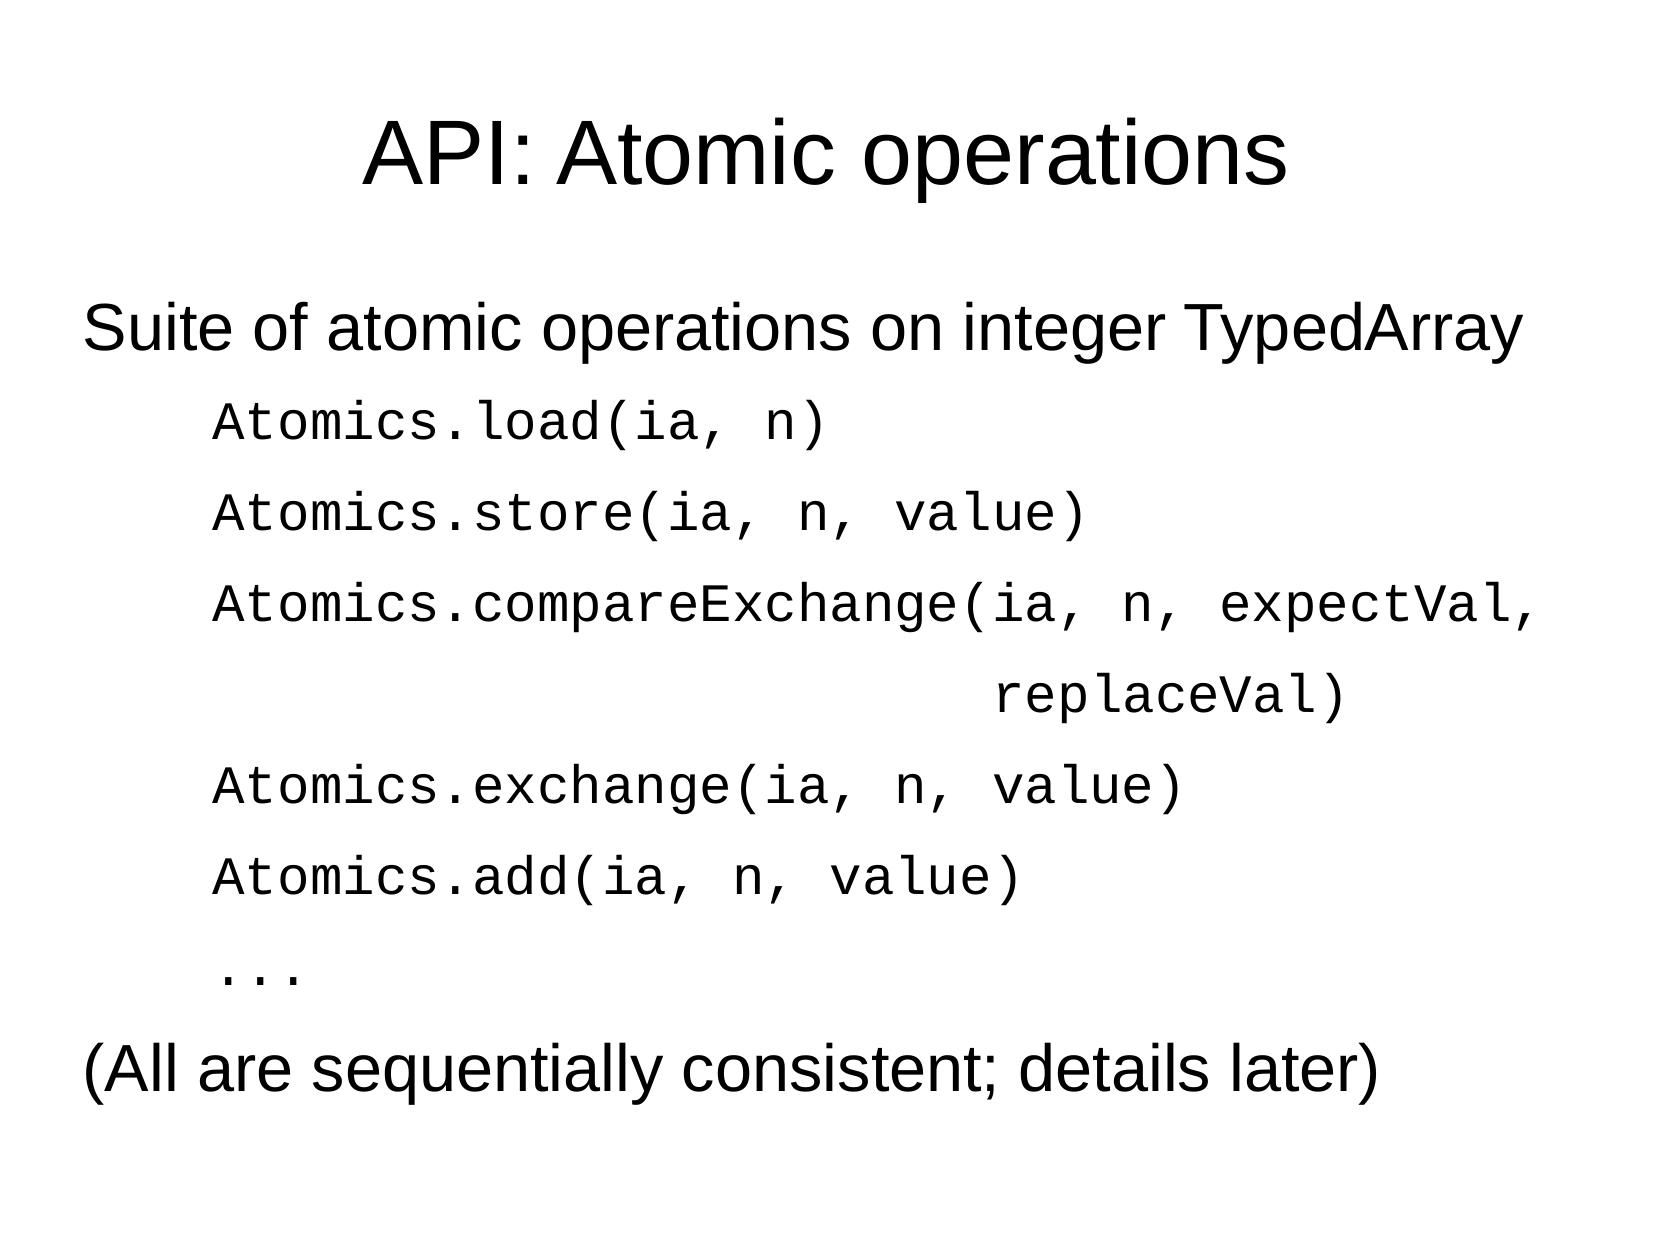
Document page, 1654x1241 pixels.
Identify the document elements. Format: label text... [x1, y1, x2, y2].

list Suite of atomic operations on integer TypedArray Atomics.load(ia, n) Atomics.store(ia, n, value) Atomics.compareExchange(ia, n, expectVal, replaceVal) Atomics.exchange(ia, n, value) Atomics.add(ia, n, value) ... (All are sequentially consistent; details later) [82, 290, 1571, 1109]
title API: Atomic operations [82, 49, 1571, 257]
